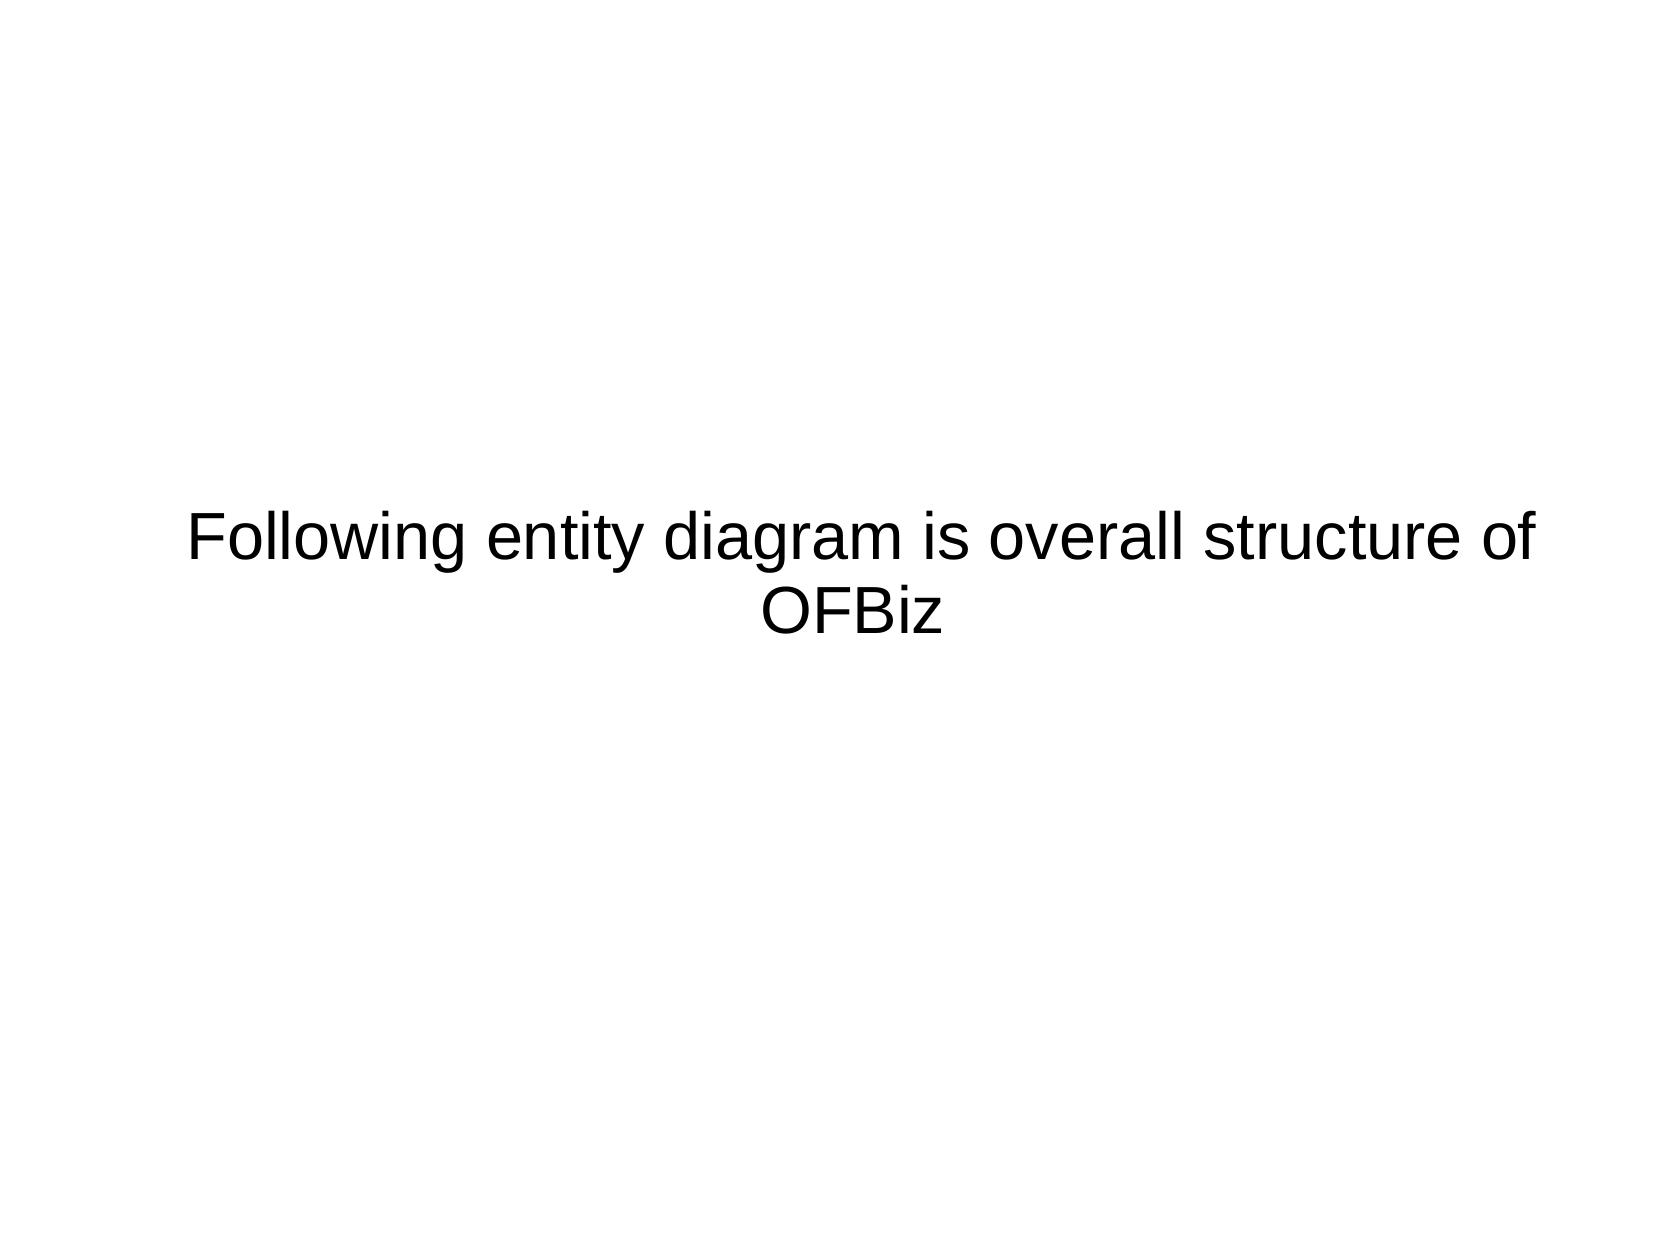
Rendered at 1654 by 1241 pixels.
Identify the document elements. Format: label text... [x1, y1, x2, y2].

list Following entity diagram is overall structure of OFBiz [82, 290, 1571, 1109]
